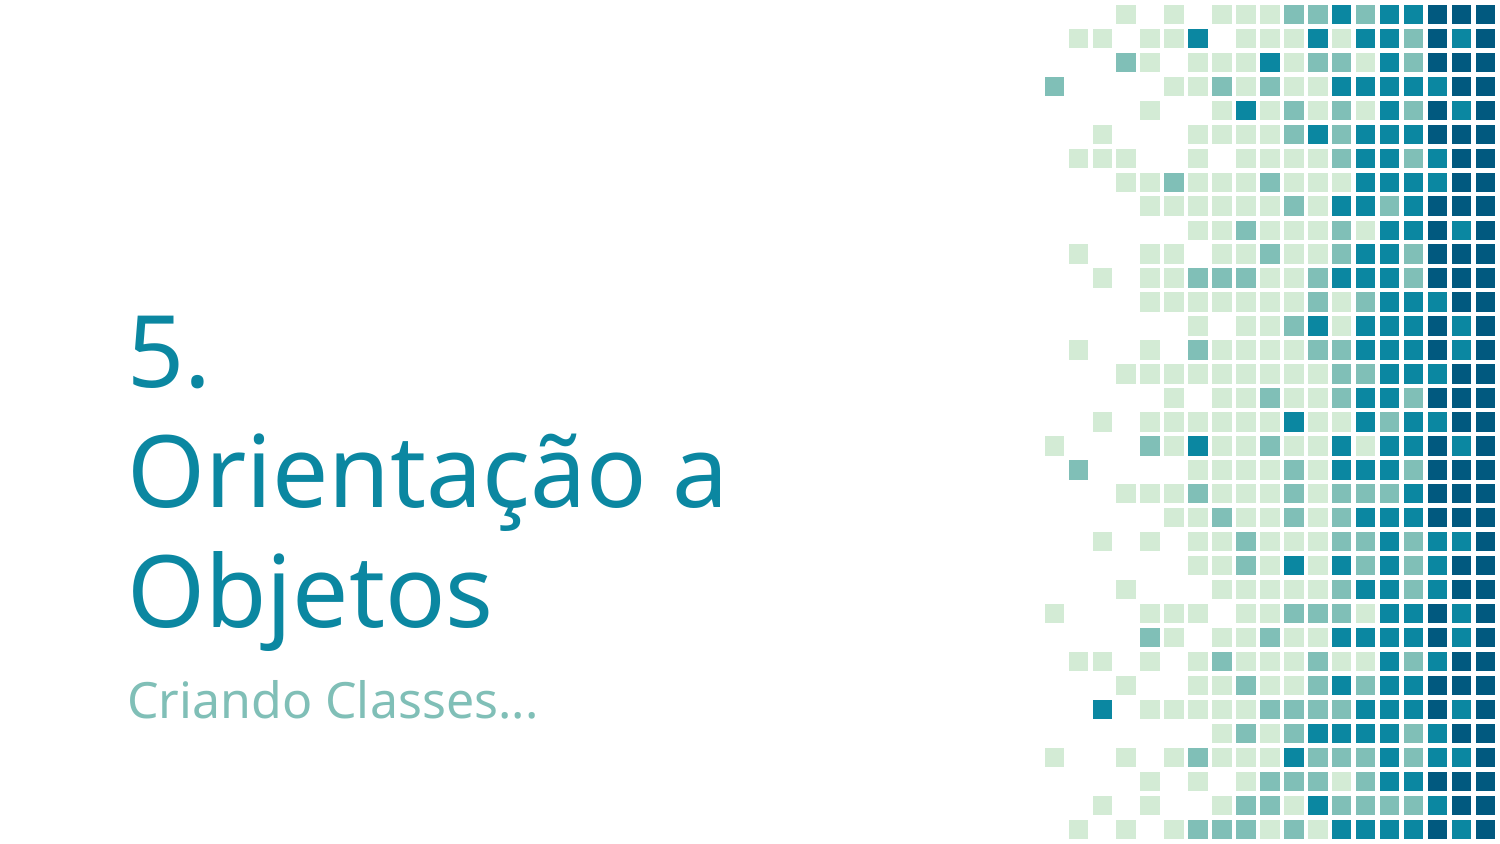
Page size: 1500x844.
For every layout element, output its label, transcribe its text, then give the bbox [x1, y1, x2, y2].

subtitle Criando Classes... [112, 653, 977, 783]
title 5. Orientação a Objetos [112, 472, 977, 653]
